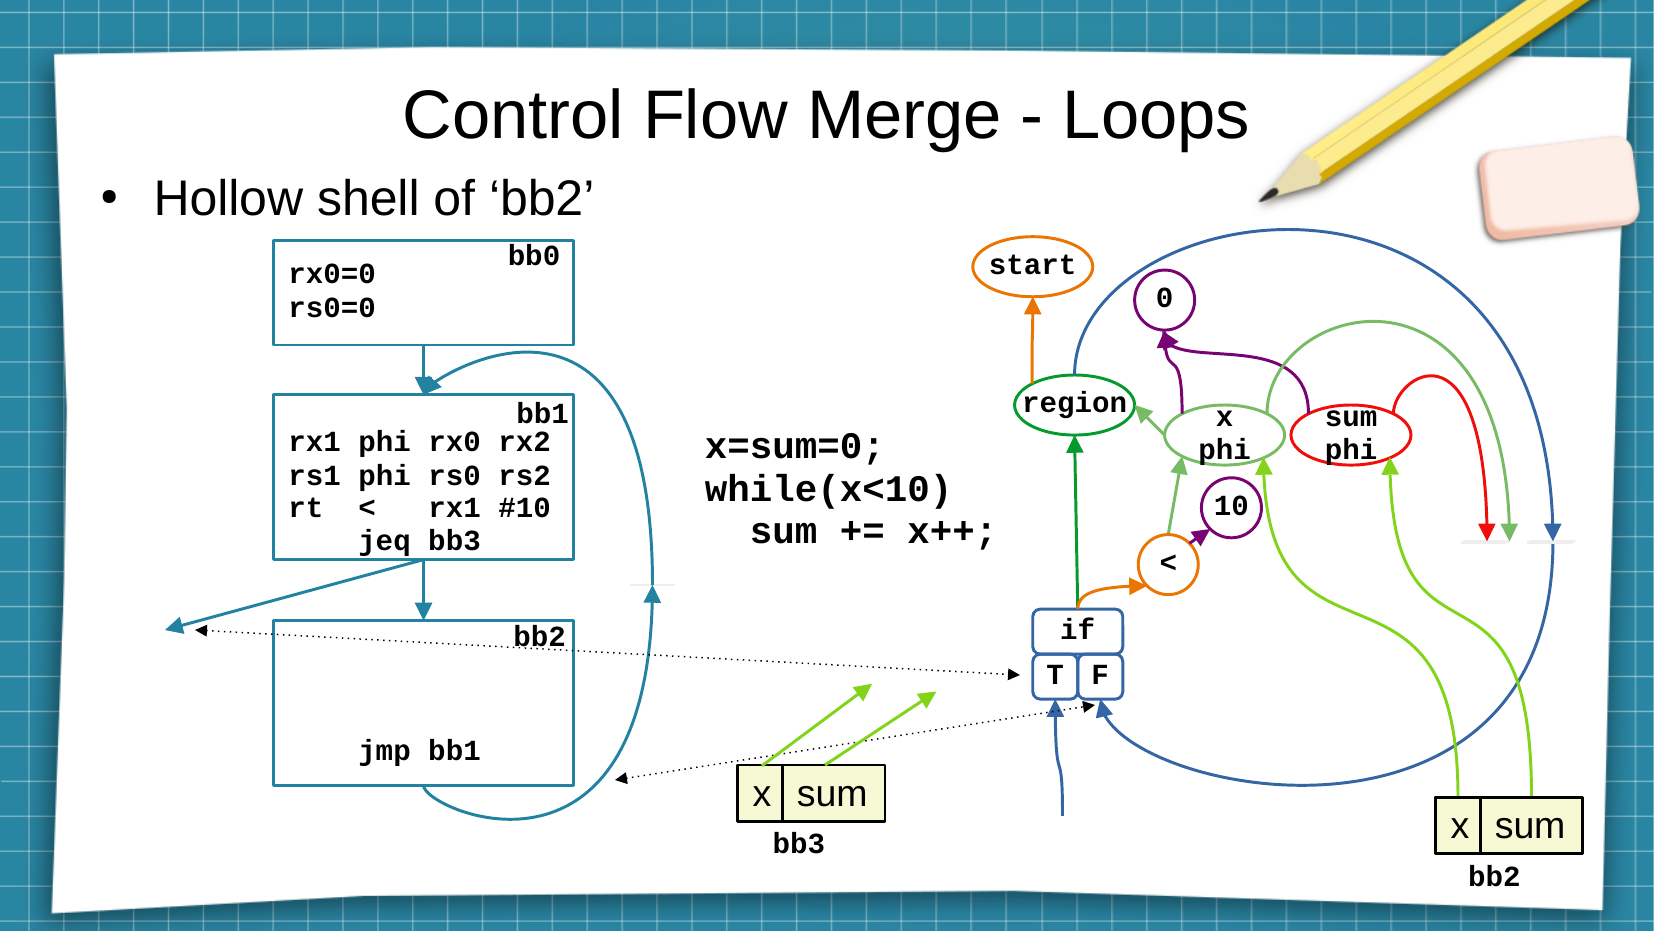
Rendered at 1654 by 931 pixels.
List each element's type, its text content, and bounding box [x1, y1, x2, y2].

text_box bb3 [757, 821, 841, 870]
text_box F [1077, 654, 1123, 700]
text_box x=sum=0; while(x<10) sum += x++; [690, 420, 1013, 563]
text_box start [972, 236, 1093, 297]
text_box < [1138, 534, 1199, 595]
text_box 0 [1134, 270, 1195, 331]
text_box x phi [1164, 405, 1285, 466]
text_box 10 [1201, 477, 1262, 538]
text_box bb1 [501, 391, 585, 440]
text_box bb2 [1453, 855, 1536, 903]
text_box jmp bb1 [273, 620, 574, 786]
text_box sum [1482, 797, 1583, 854]
text_box sum [784, 765, 886, 822]
text_box sum phi [1290, 405, 1412, 466]
list Hollow shell of ‘bb2’ [1223, 233, 1291, 241]
text_box bb0 [493, 234, 576, 282]
text_box T [1032, 654, 1078, 700]
text_box bb2 [498, 615, 581, 663]
text_box x [737, 765, 783, 822]
list Hollow shell of ‘bb2’ [82, 170, 1291, 241]
text_box rx1 phi rx0 rx2 rs1 phi rs0 rs2 rt < rx1 #10 jeq bb3 [273, 394, 574, 560]
title Control Flow Merge - Loops [82, 37, 1571, 193]
text_box x [1435, 797, 1481, 854]
text_box rx0=0 rs0=0 [273, 240, 574, 346]
text_box if [1032, 609, 1123, 655]
text_box region [1014, 375, 1135, 436]
picture [0, 0, 1654, 931]
